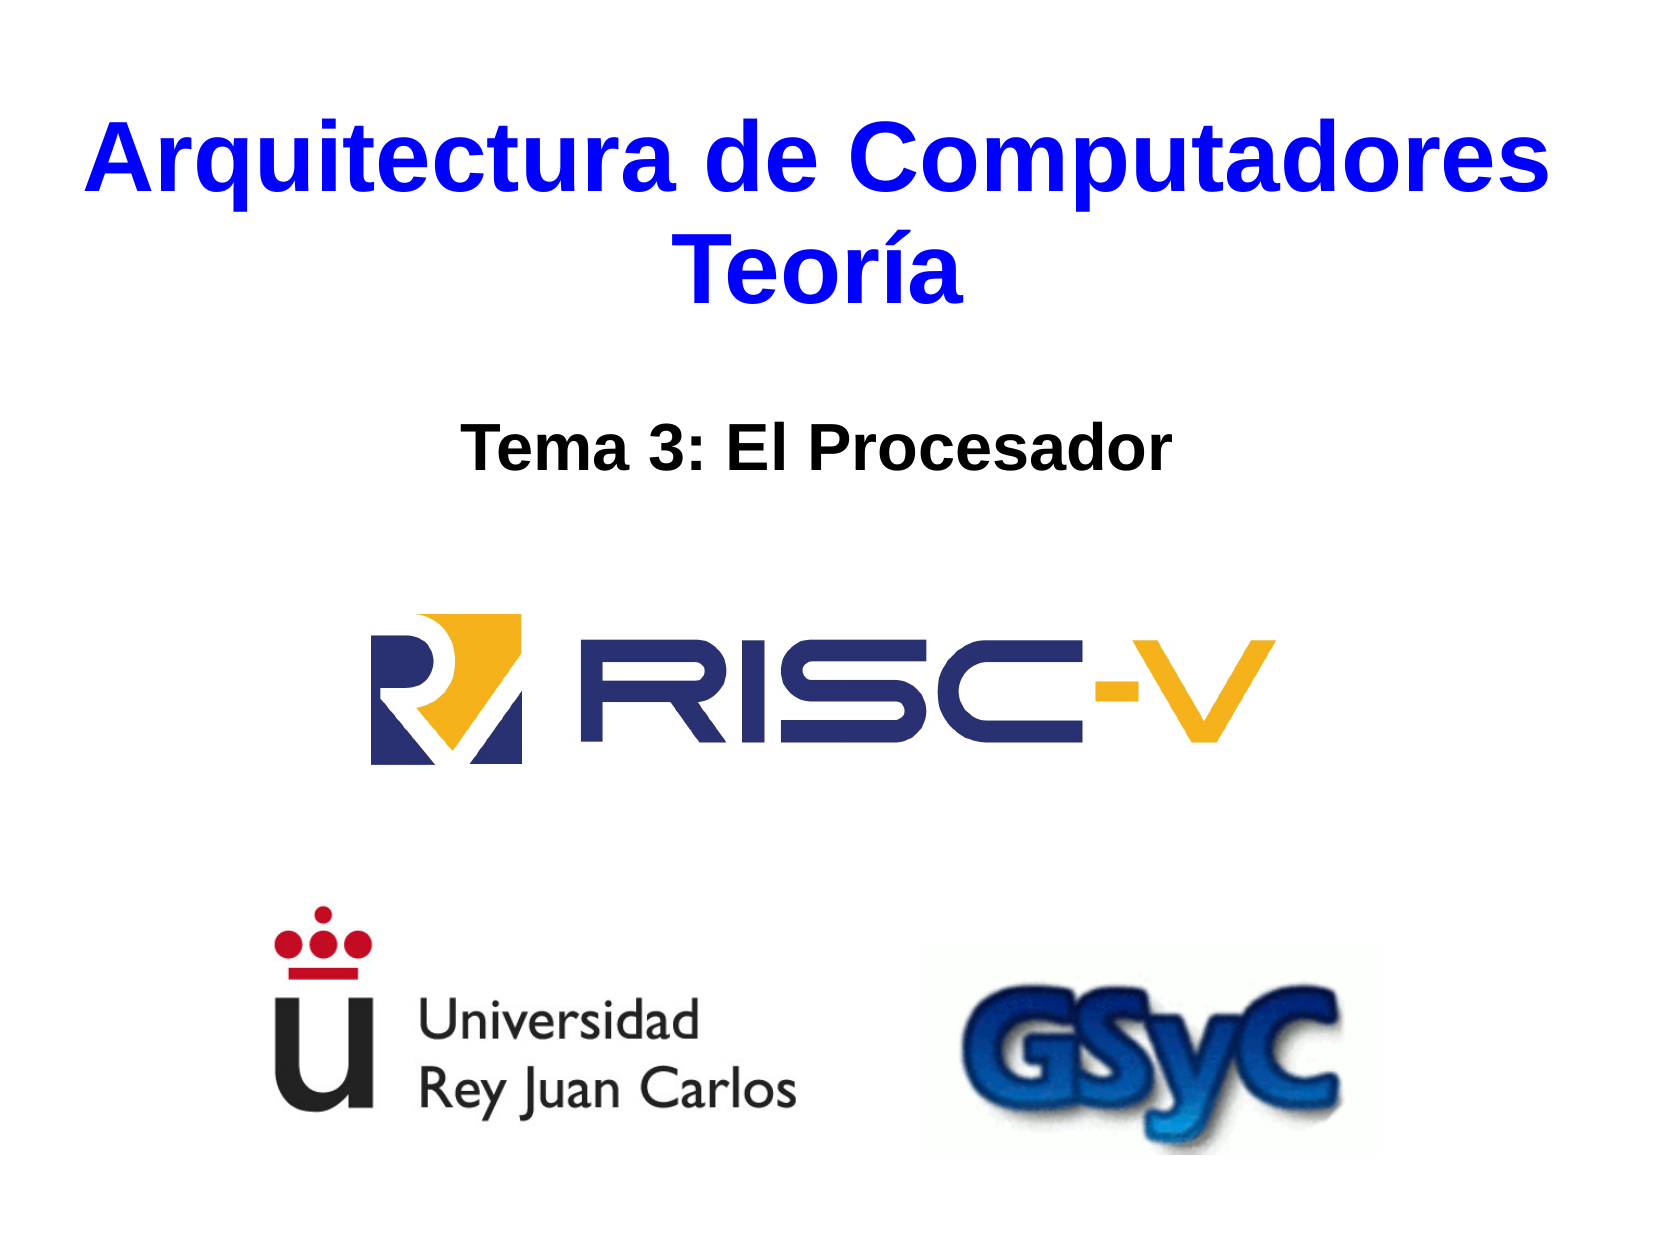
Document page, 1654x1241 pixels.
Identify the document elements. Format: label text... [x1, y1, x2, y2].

title Tema 3: El Procesador [45, 354, 1591, 541]
picture [240, 884, 824, 1141]
picture [922, 944, 1379, 1156]
picture [371, 614, 1276, 766]
title Arquitectura de Computadores Teoría [45, 45, 1591, 354]
